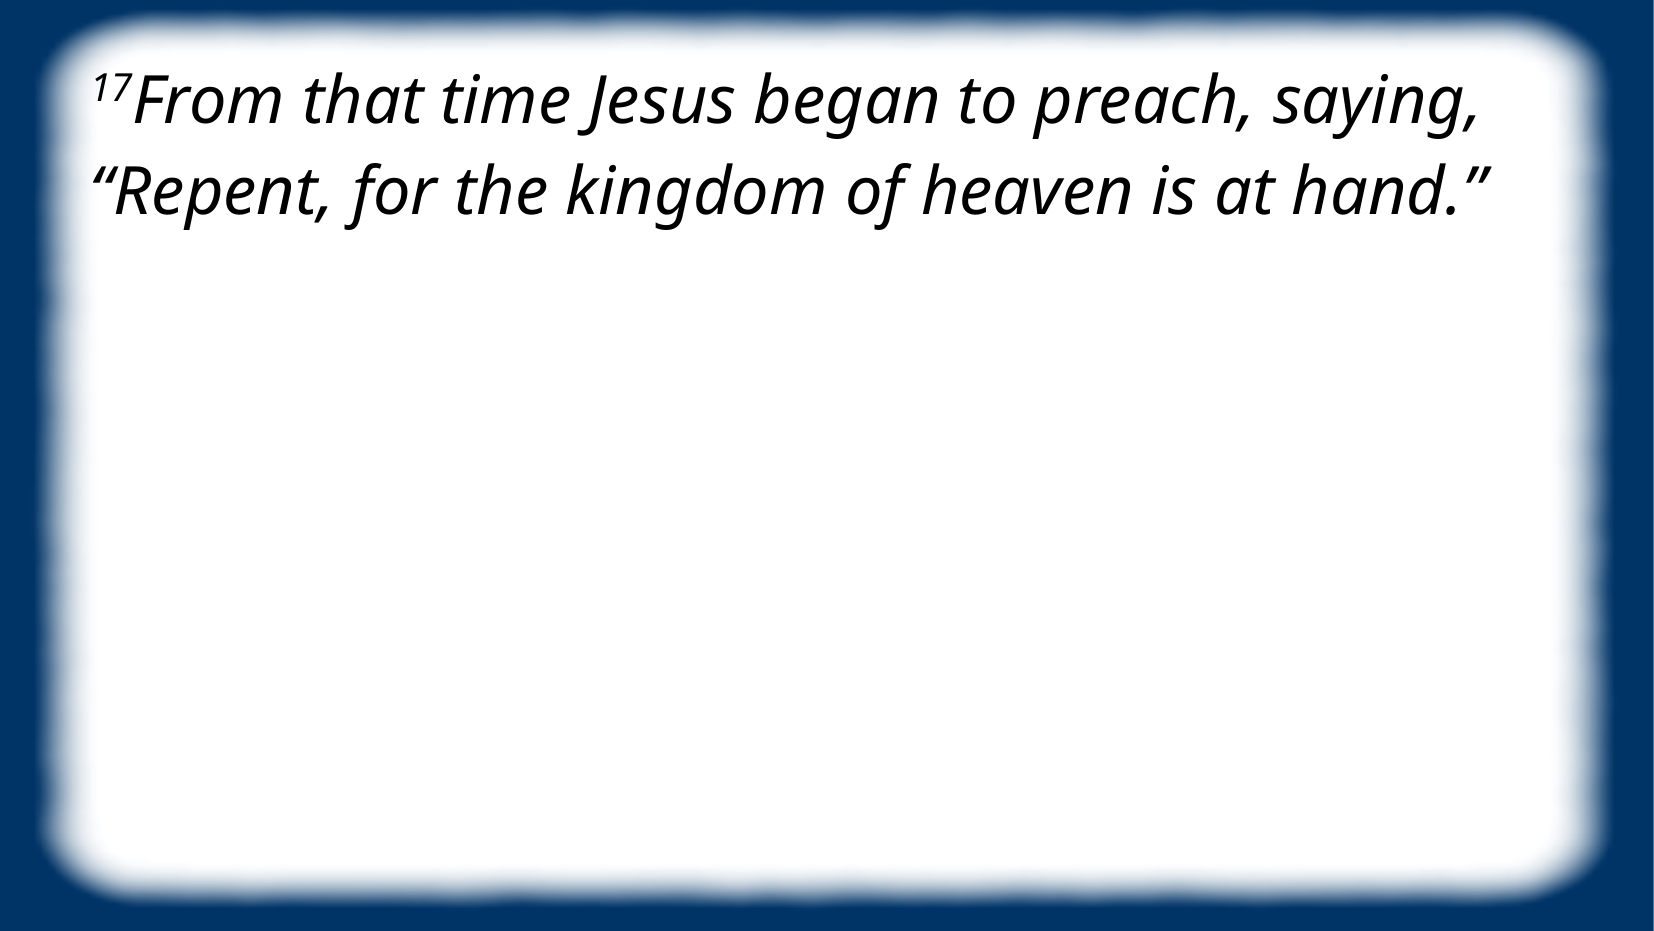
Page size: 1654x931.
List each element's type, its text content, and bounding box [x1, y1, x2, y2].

text_box 17From that time Jesus began to preach, saying, “Repent, for the kingdom of heaven is at hand.” [75, 45, 1561, 931]
picture [0, 0, 1654, 931]
